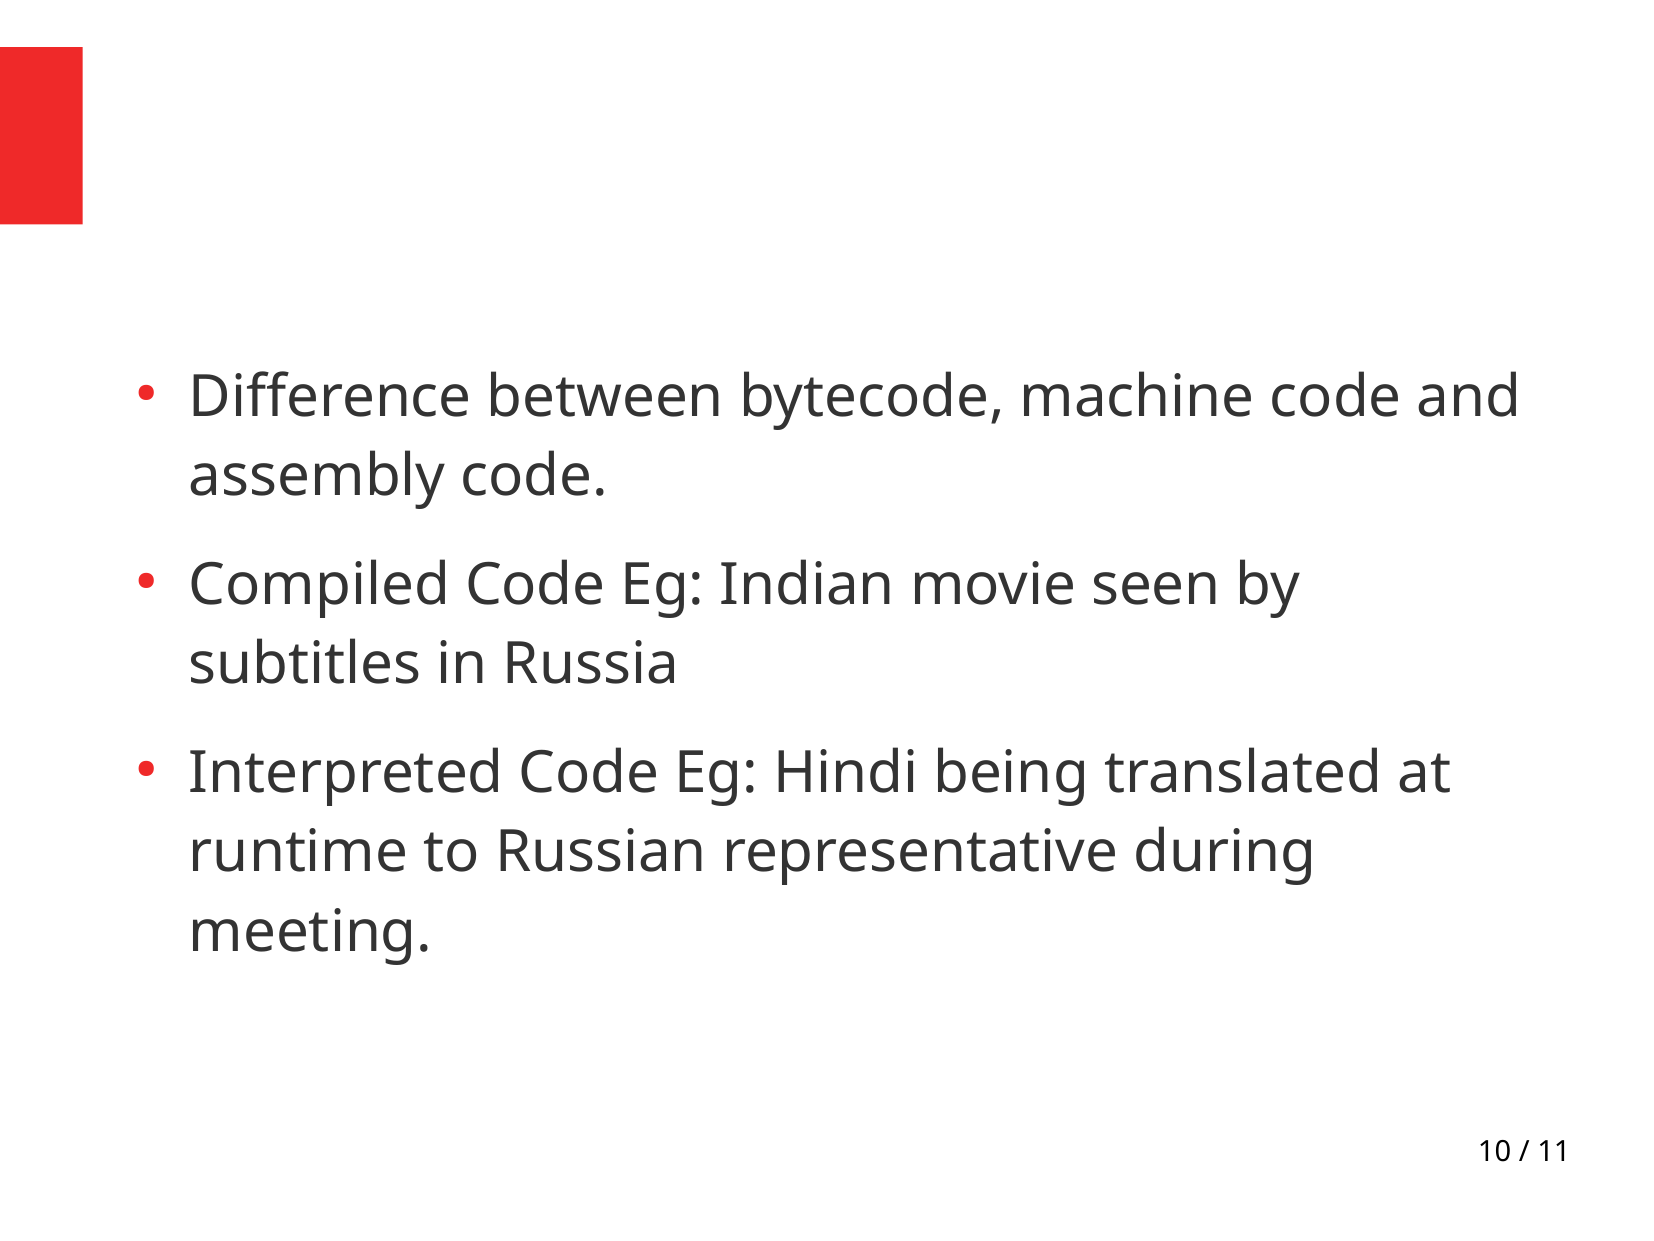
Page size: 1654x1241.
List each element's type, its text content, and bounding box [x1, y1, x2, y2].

list Difference between bytecode, machine code and assembly code. Compiled Code Eg: Indian movie seen by subtitles in Russia Interpreted Code Eg: Hindi being translated at runtime to Russian representative during meeting. [118, 354, 1536, 1074]
